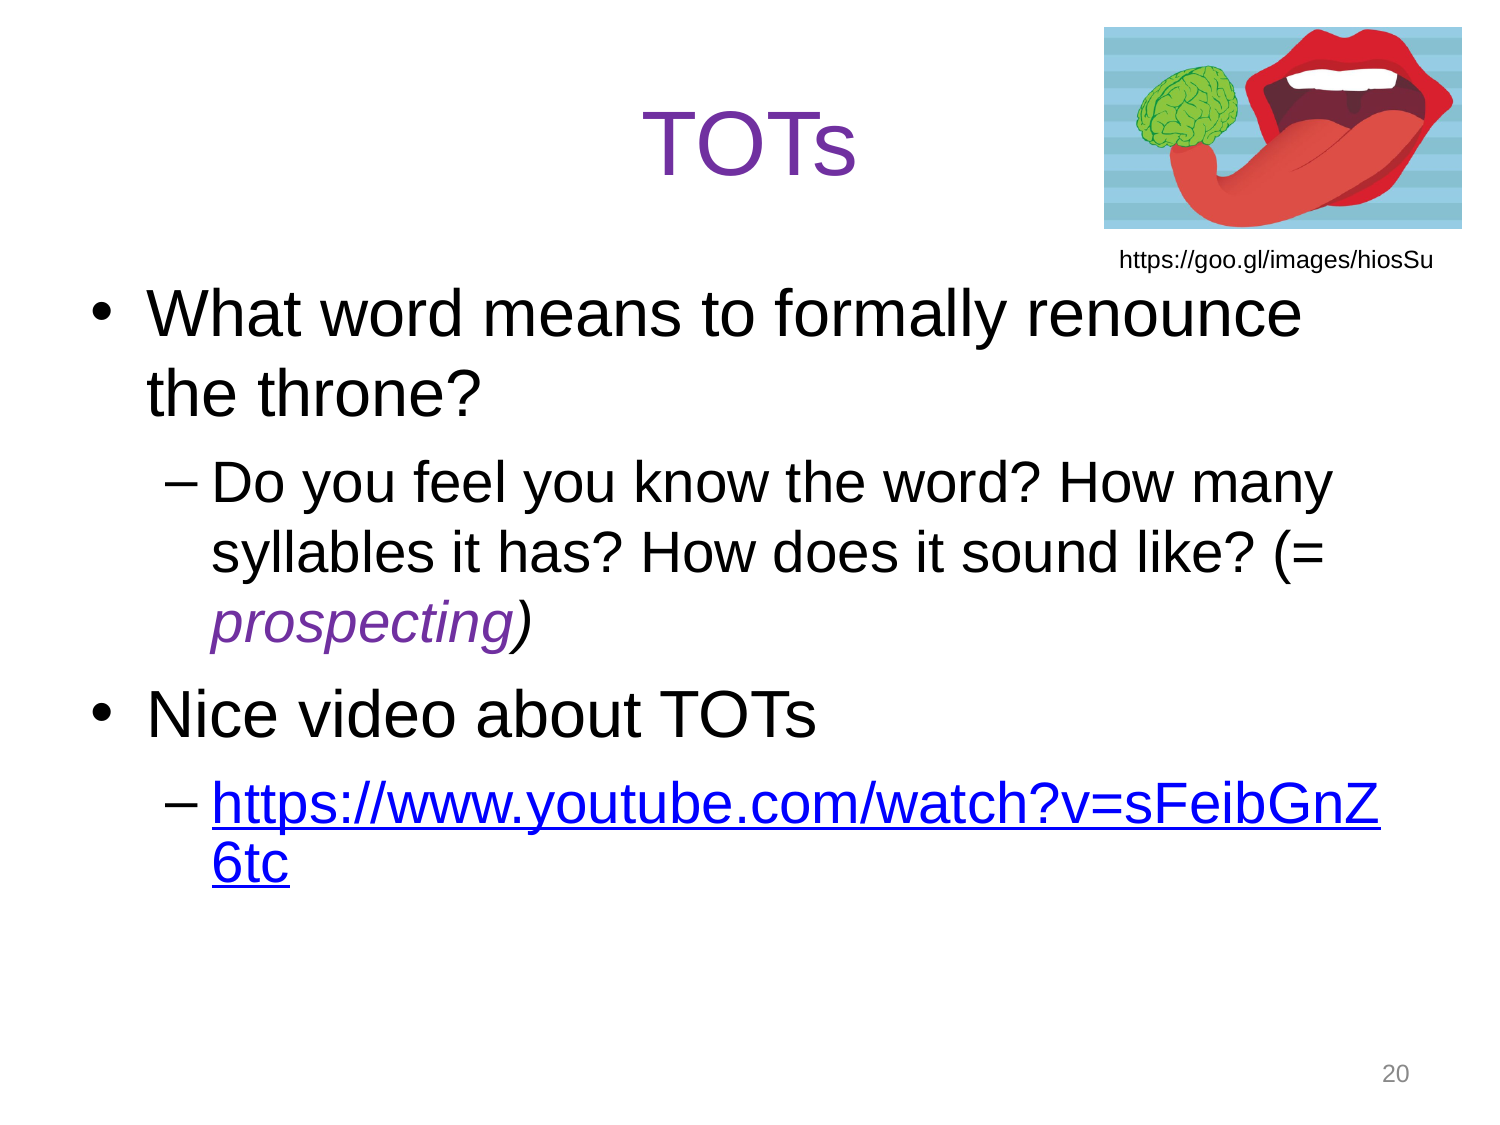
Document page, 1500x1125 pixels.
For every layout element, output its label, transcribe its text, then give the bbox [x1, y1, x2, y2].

picture [1104, 27, 1462, 229]
text_box https://goo.gl/images/hiosSu [1104, 236, 1462, 282]
title TOTs [75, 45, 1426, 233]
text_box <number> [1074, 1042, 1426, 1103]
list What word means to formally renounce the throne? Do you feel you know the word? How many syllables it has? How does it sound like? (= prospecting) Nice video about TOTs https://www.youtube.com/watch?v=sFeibGnZ6tc [75, 262, 1426, 1005]
